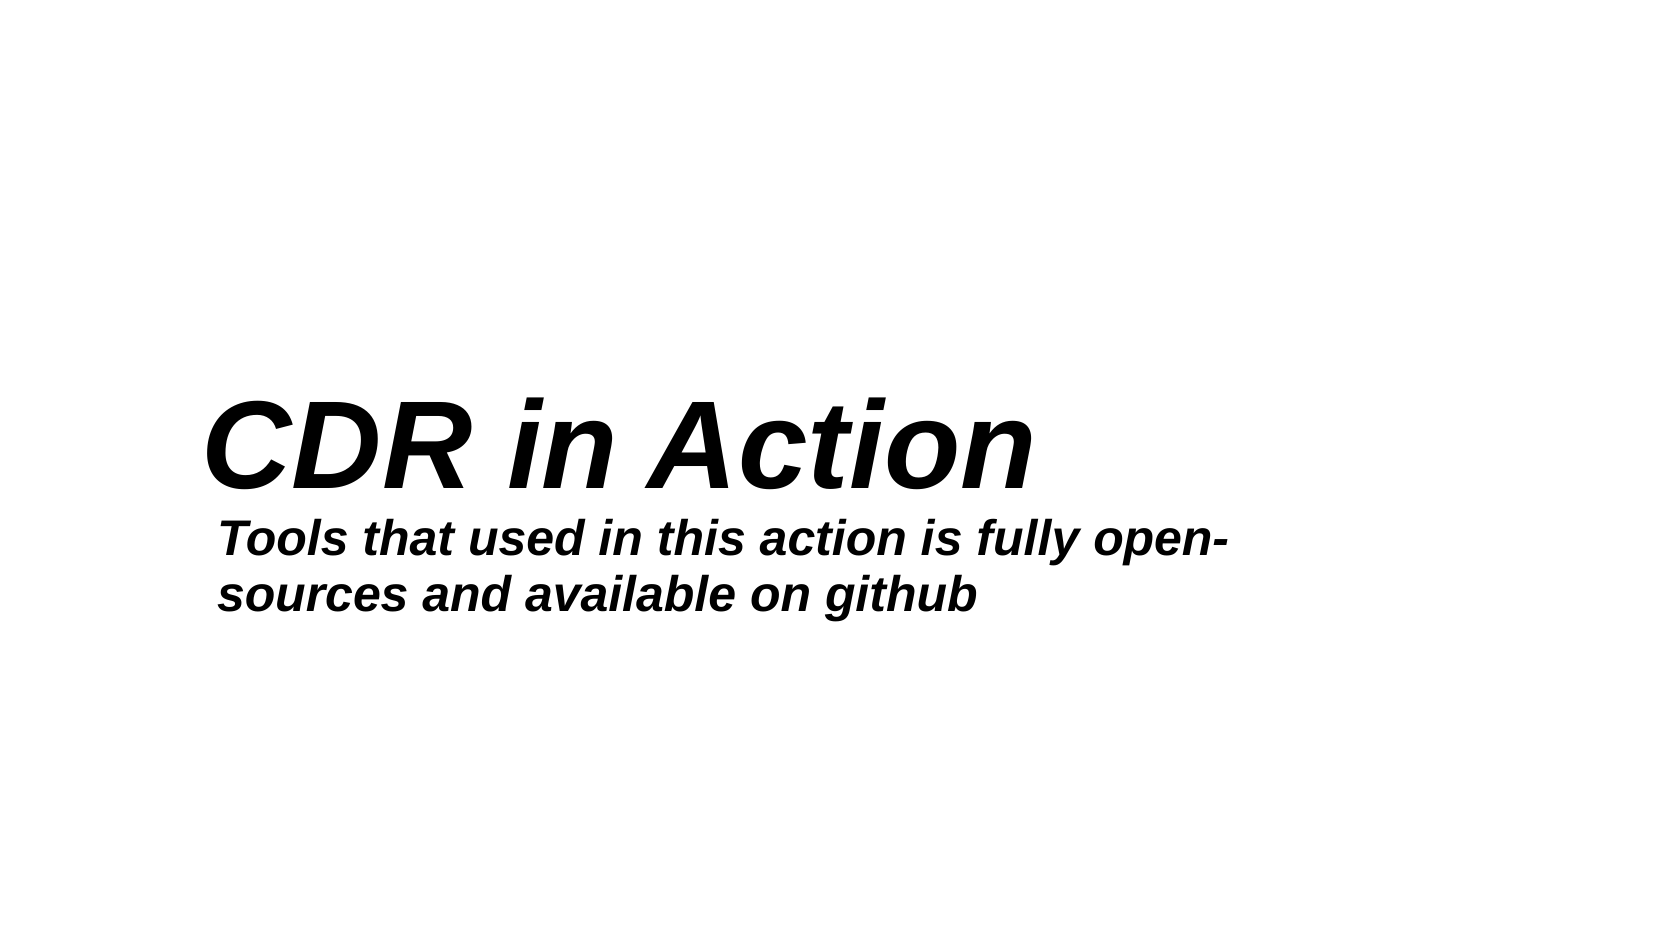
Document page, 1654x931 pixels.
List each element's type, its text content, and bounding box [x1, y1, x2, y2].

text_box CDR in Action [186, 367, 1447, 663]
text_box Tools that used in this action is fully open-sources and available on github [202, 502, 1436, 661]
